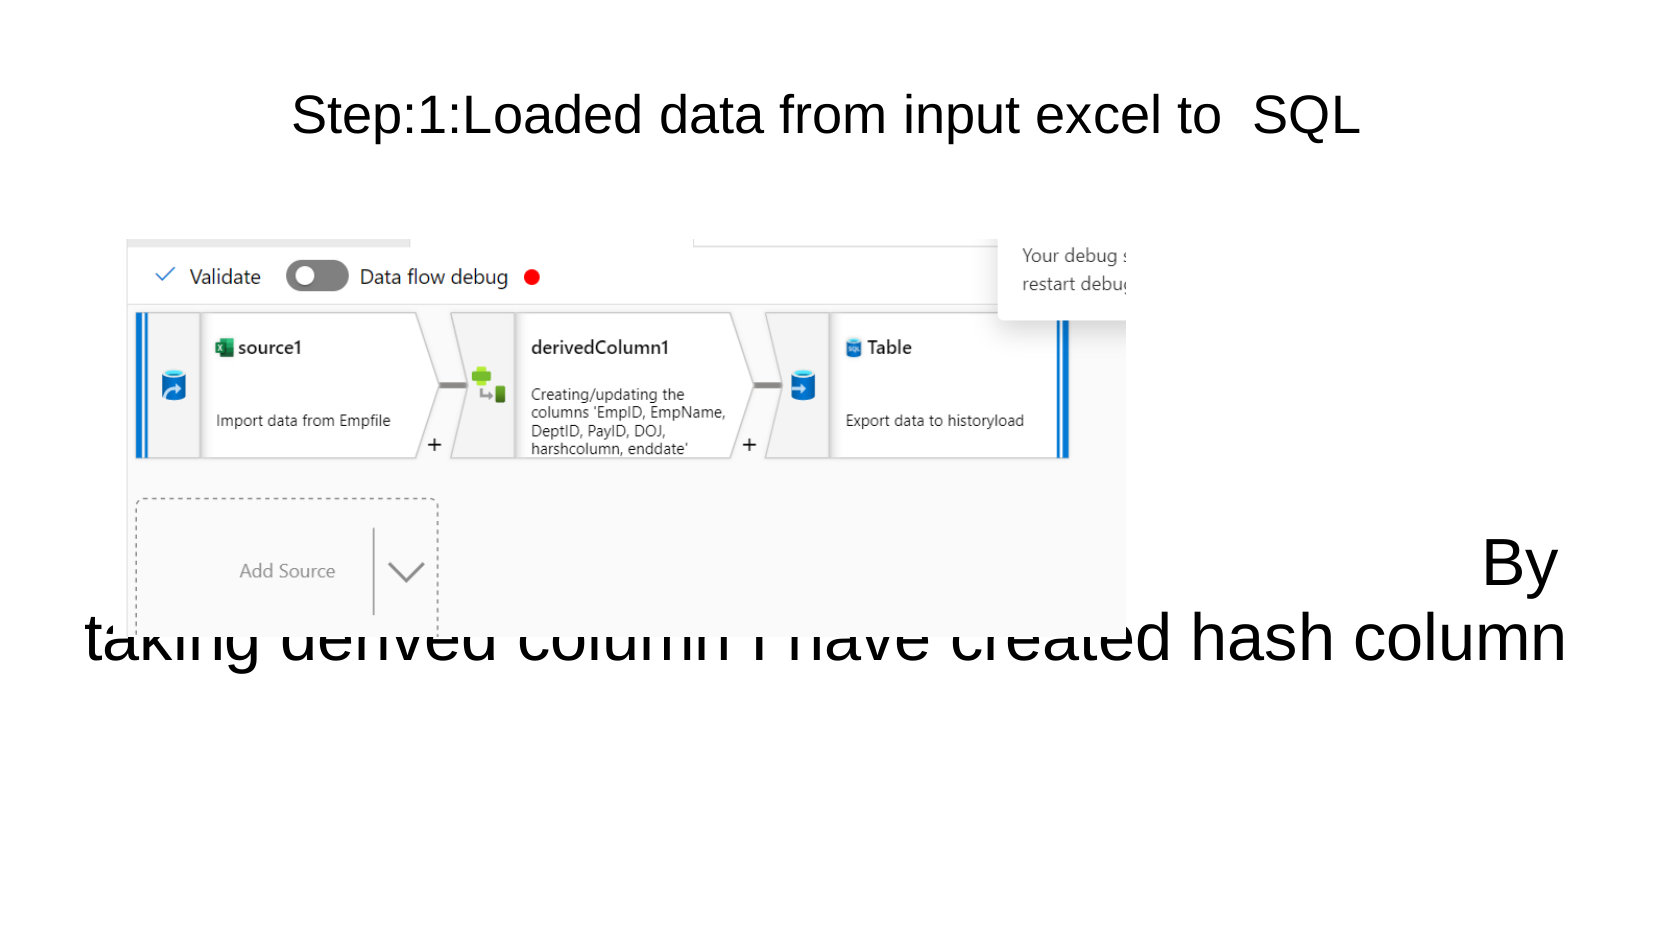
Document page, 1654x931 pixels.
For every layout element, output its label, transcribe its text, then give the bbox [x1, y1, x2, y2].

subtitle By taking derived column I have created hash column [82, 217, 1571, 758]
picture [113, 239, 1126, 637]
title Step:1:Loaded data from input excel to SQL [82, 37, 1571, 193]
